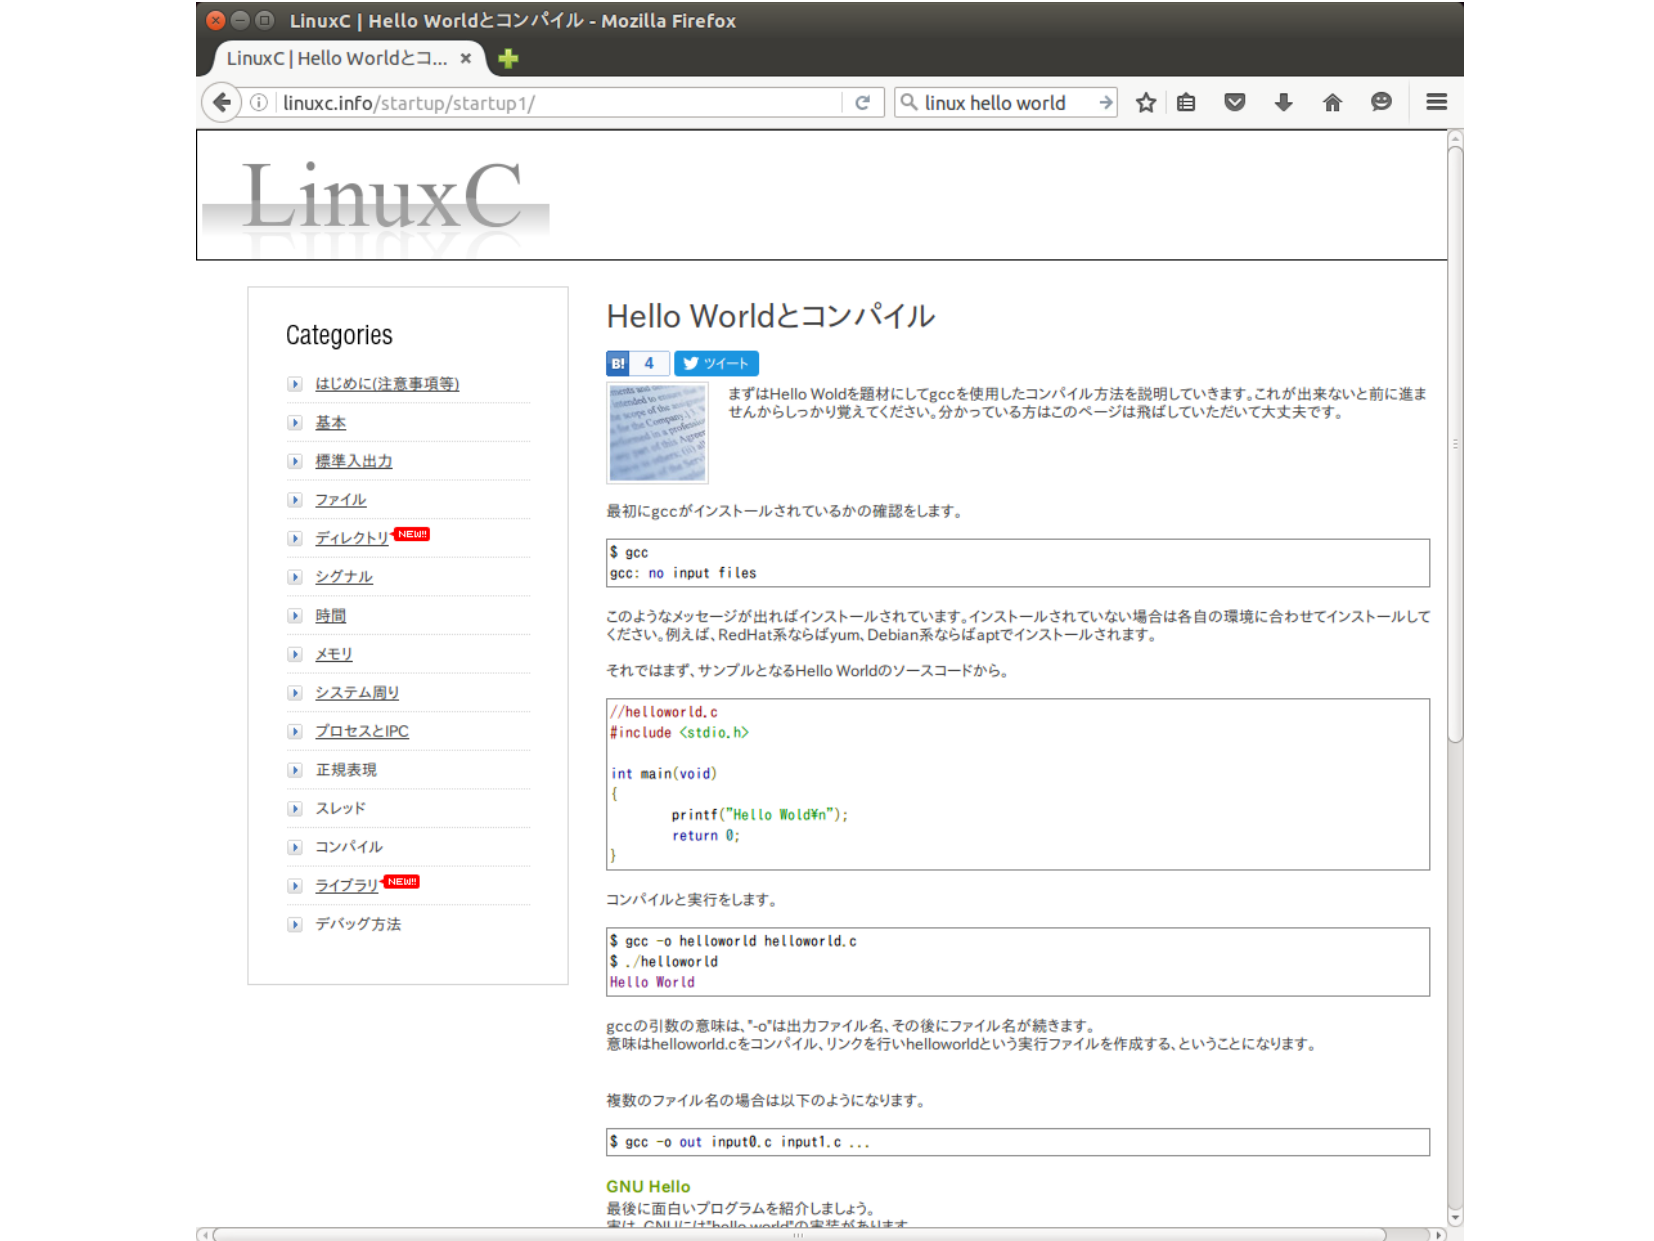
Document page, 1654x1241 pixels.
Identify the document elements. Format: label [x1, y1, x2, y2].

picture [196, 2, 1464, 1241]
